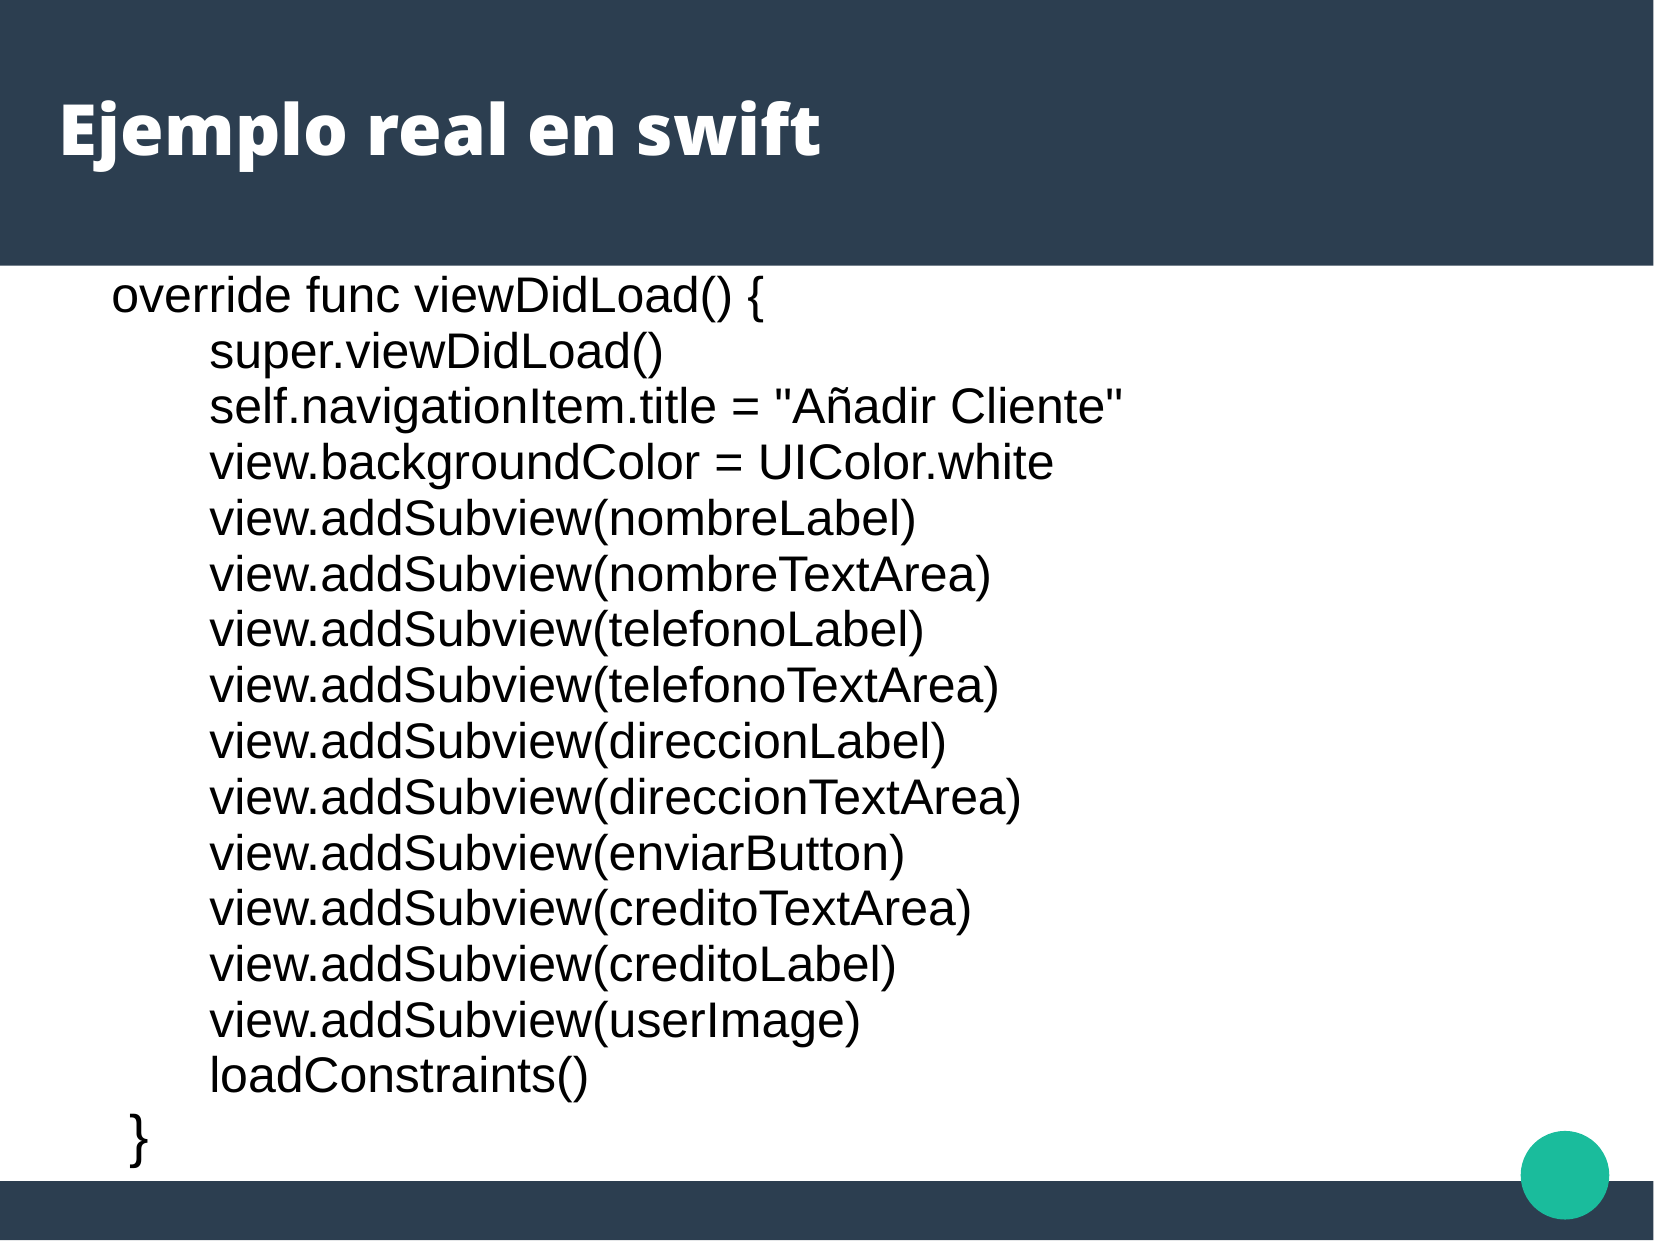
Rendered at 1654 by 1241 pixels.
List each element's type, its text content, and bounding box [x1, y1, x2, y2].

title Ejemplo real en swift [59, 49, 1595, 207]
text_box override func viewDidLoad() { super.viewDidLoad() self.navigationItem.title = "Añadir Cliente" view.backgroundColor = UIColor.white view.addSubview(nombreLabel) view.addSubview(nombreTextArea) view.addSubview(telefonoLabel) view.addSubview(telefonoTextArea) view.addSubview(direccionLabel) view.addSubview(direccionTextArea) view.addSubview(enviarButton) view.addSubview(creditoTextArea) view.addSubview(creditoLabel) view.addSubview(userImage) loadConstraints() } [82, 259, 1583, 1176]
